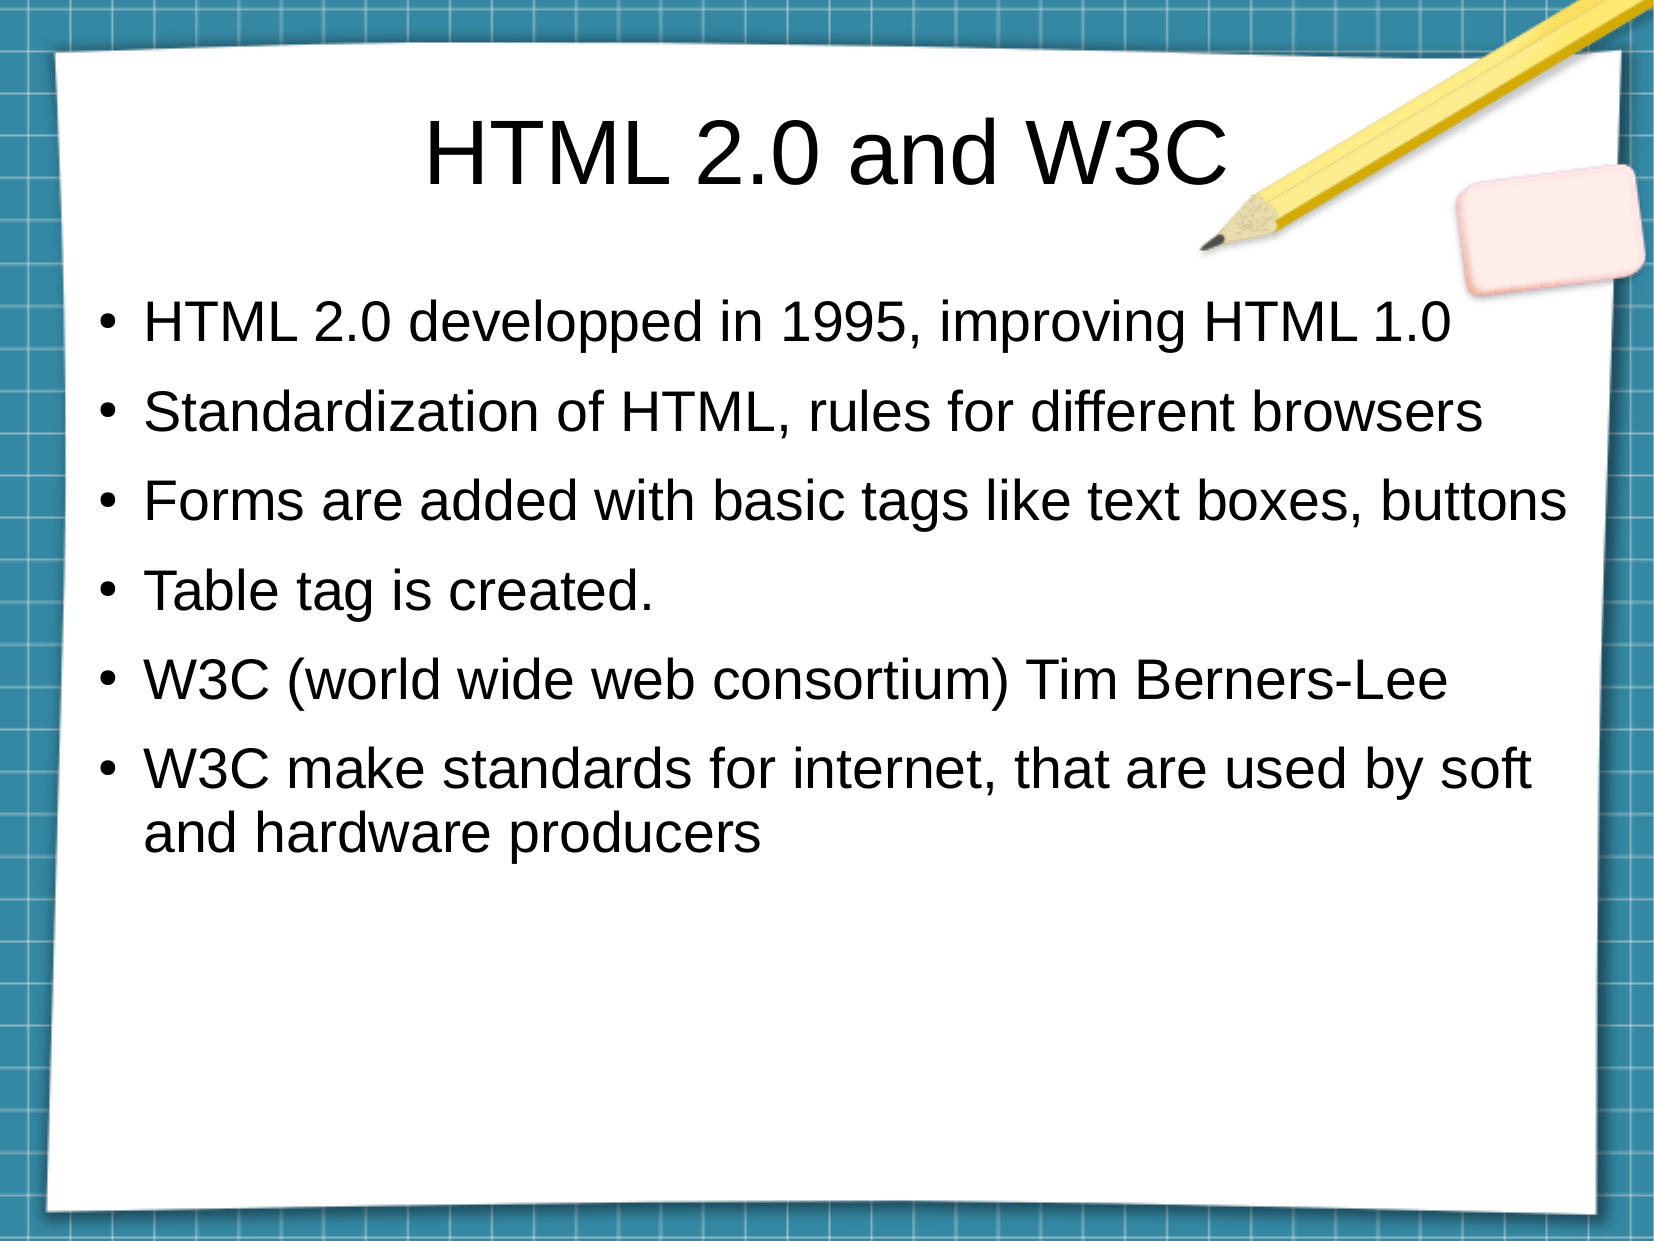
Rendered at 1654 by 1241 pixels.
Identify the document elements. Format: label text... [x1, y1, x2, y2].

list HTML 2.0 developped in 1995, improving HTML 1.0 Standardization of HTML, rules for different browsers Forms are added with basic tags like text boxes, buttons Table tag is created. W3C (world wide web consortium) Tim Berners-Lee W3C make standards for internet, that are used by soft and hardware producers [82, 290, 1571, 1010]
title HTML 2.0 and W3C [82, 49, 1571, 257]
picture [0, 0, 1654, 1241]
